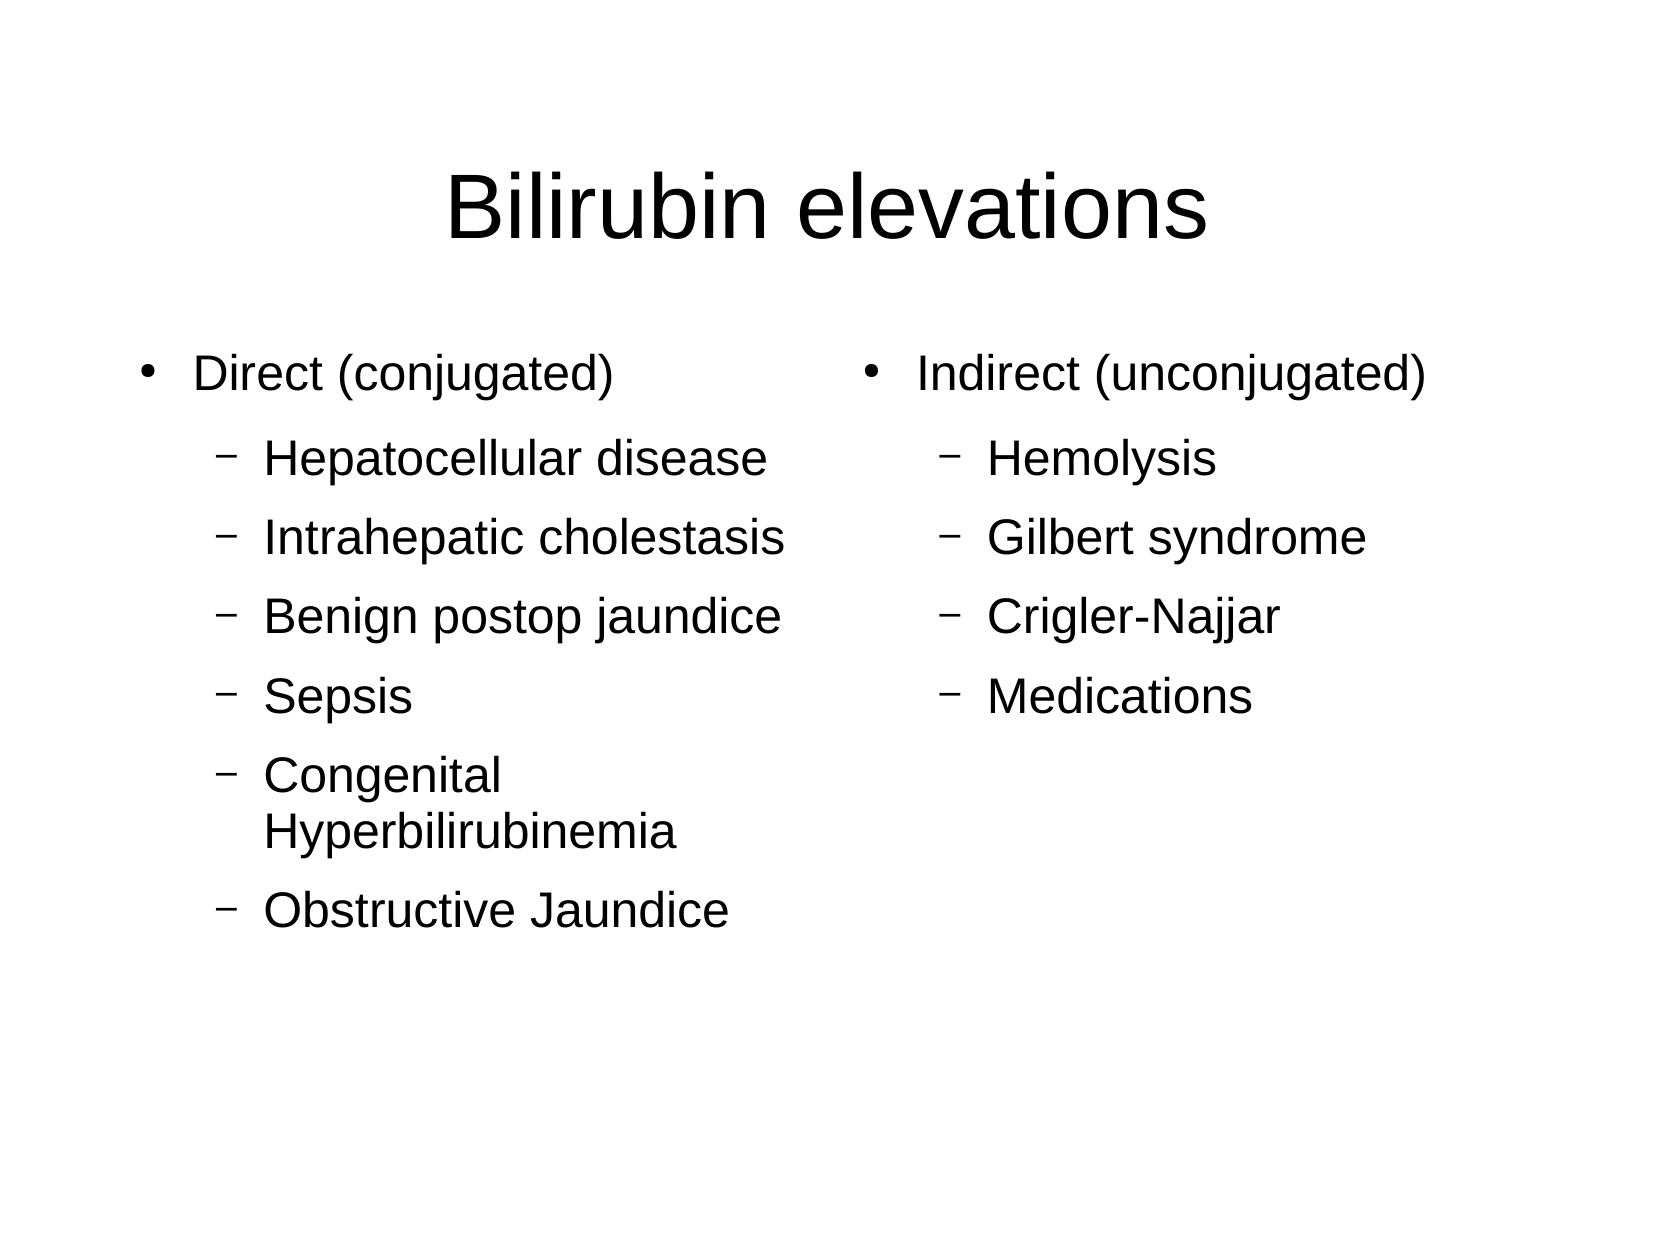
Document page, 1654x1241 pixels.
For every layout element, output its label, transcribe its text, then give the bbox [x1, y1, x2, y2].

list Direct (conjugated) Hepatocellular disease Intrahepatic cholestasis Benign postop jaundice Sepsis Congenital Hyperbilirubinemia Obstructive Jaundice [121, 344, 811, 1127]
title Bilirubin elevations [121, 102, 1534, 311]
list Indirect (unconjugated) Hemolysis Gilbert syndrome Crigler-Najjar Medications [845, 344, 1535, 1127]
